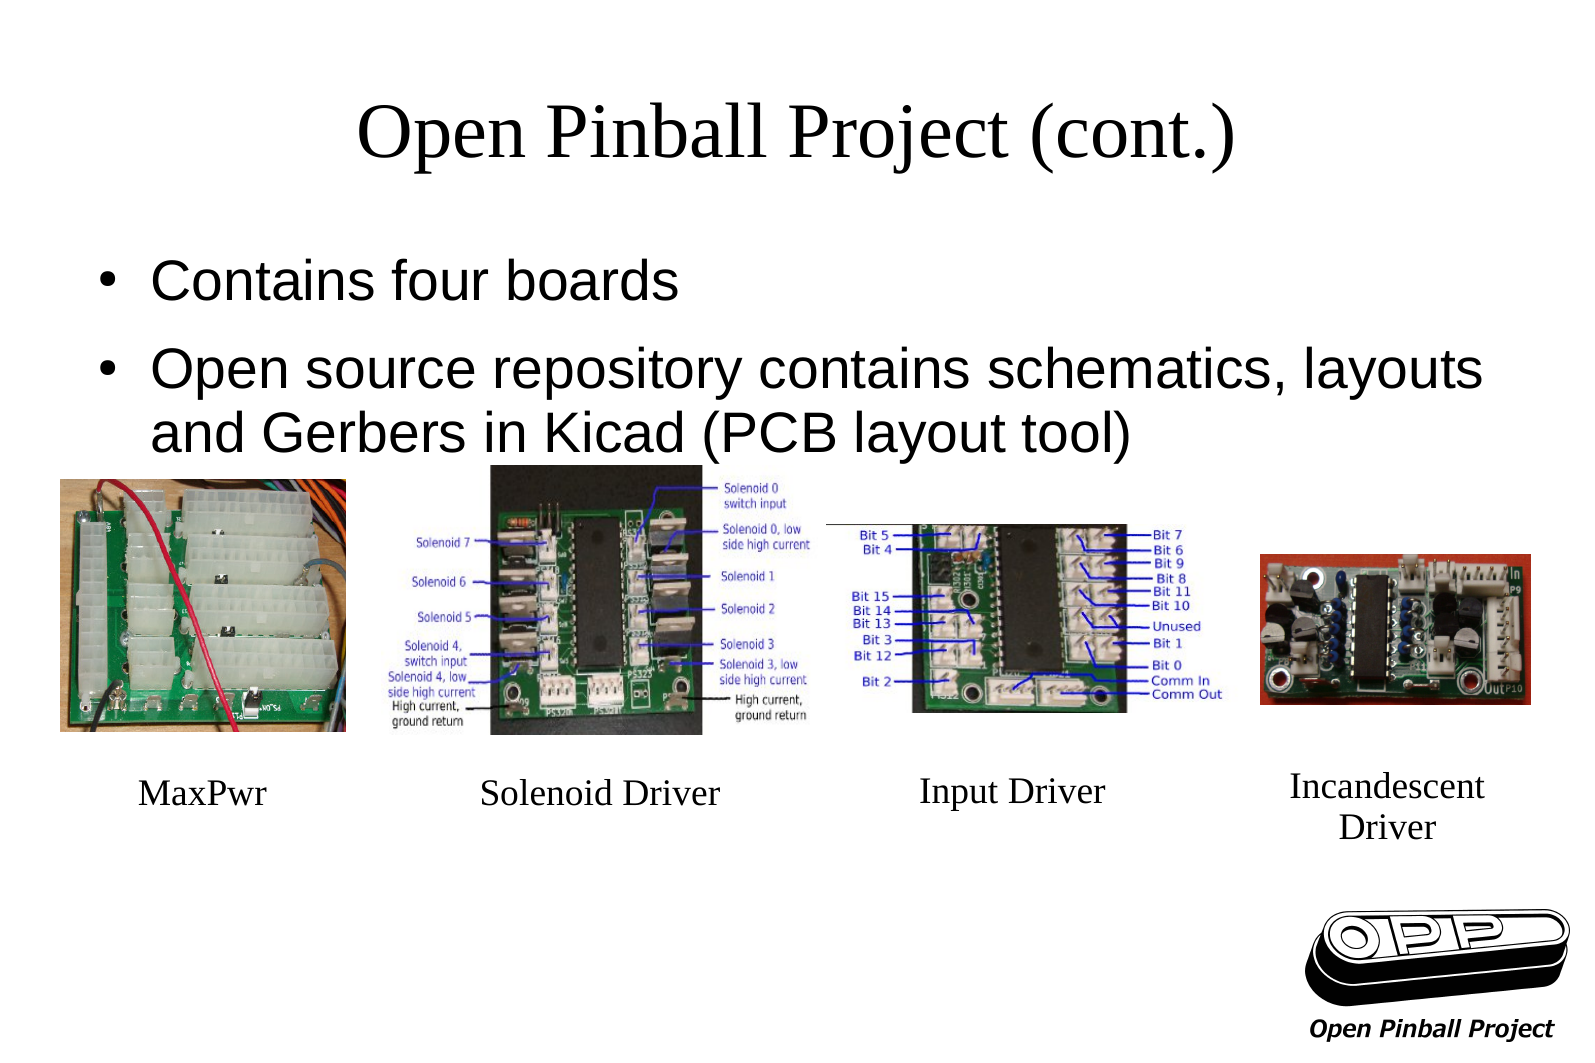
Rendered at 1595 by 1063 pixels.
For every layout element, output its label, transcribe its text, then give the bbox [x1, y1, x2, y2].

list Contains four boards Open source repository contains schematics, layouts and Gerbers in Kicad (PCB layout tool) [79, 248, 1515, 481]
text_box Incandescent Driver [1230, 757, 1546, 858]
picture [60, 479, 346, 732]
text_box MaxPwr [45, 765, 361, 823]
text_box Input Driver [855, 762, 1171, 820]
title Open Pinball Project (cont.) [79, 42, 1515, 220]
picture [1260, 554, 1531, 705]
picture [381, 465, 1254, 736]
text_box Solenoid Driver [390, 765, 811, 823]
picture [1305, 909, 1570, 1042]
